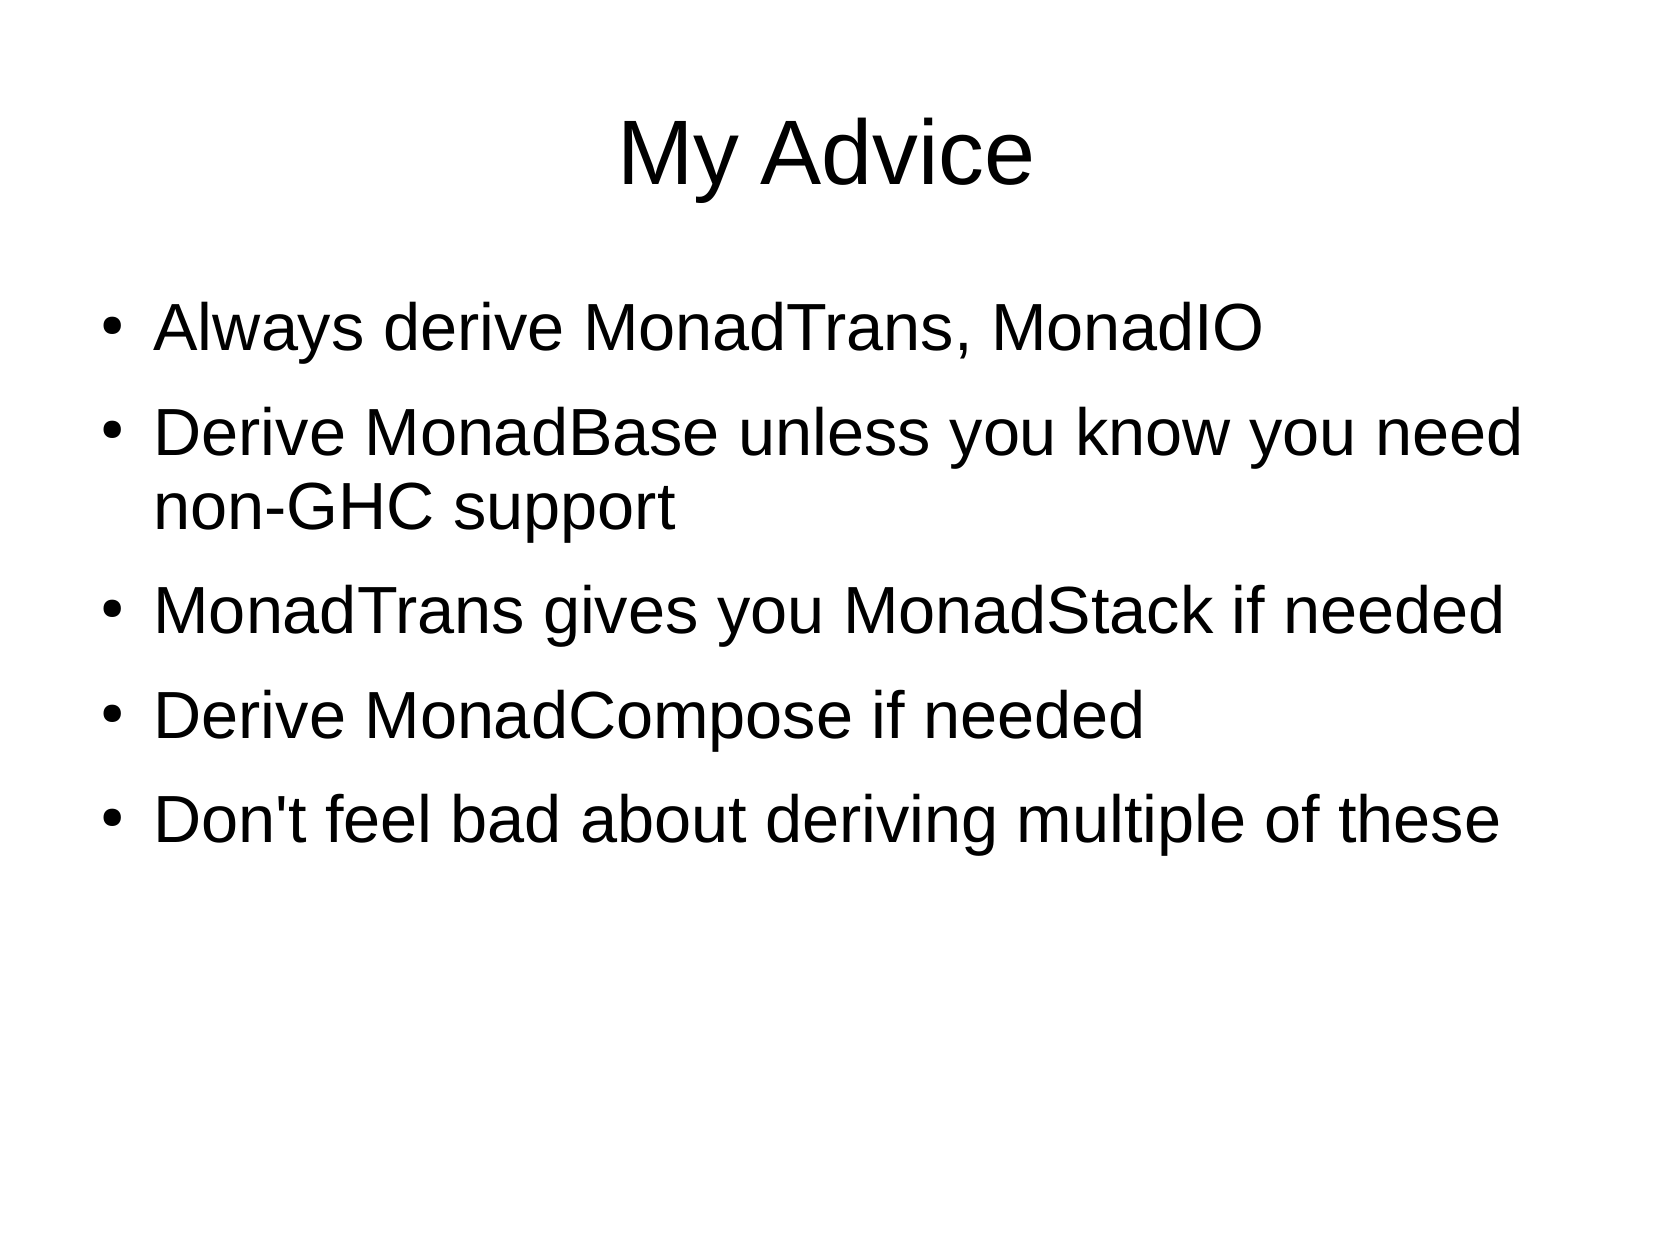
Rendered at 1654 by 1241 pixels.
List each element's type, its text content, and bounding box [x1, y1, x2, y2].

list Always derive MonadTrans, MonadIO Derive MonadBase unless you know you need non-GHC support MonadTrans gives you MonadStack if needed Derive MonadCompose if needed Don't feel bad about deriving multiple of these [82, 290, 1571, 1010]
title My Advice [82, 49, 1571, 257]
